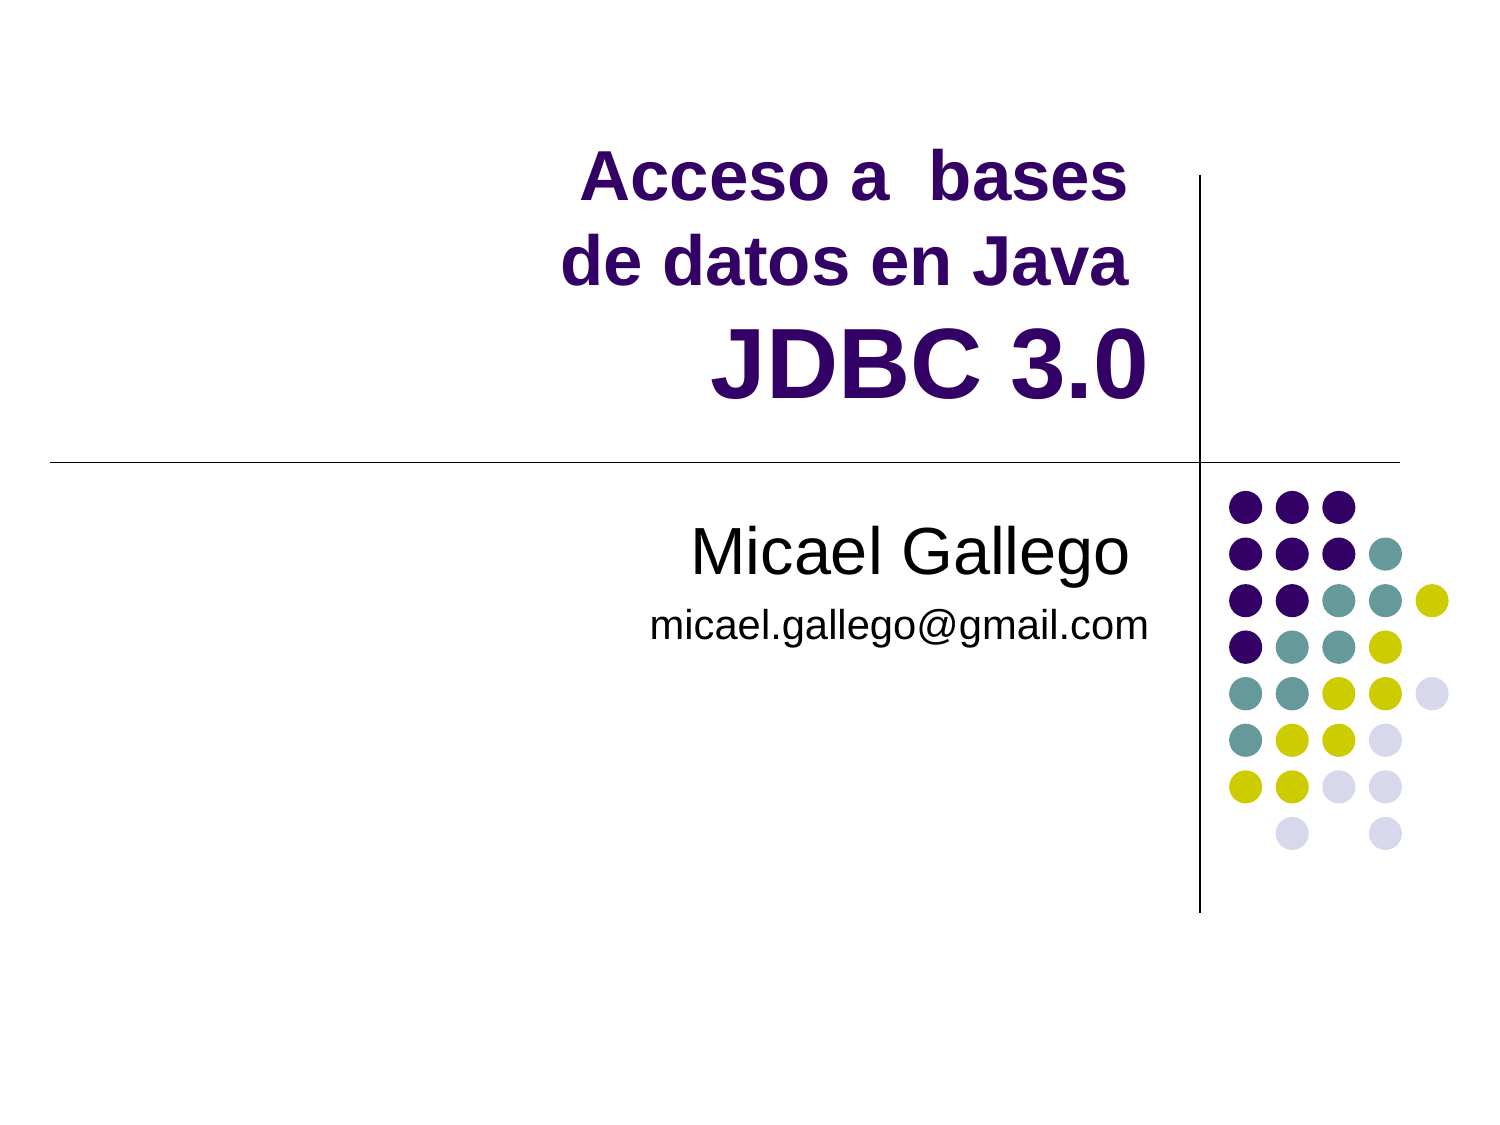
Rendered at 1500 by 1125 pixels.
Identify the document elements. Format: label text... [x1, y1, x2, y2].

title Acceso a bases de datos en Java JDBC 3.0 [51, 76, 1165, 427]
subtitle Micael Gallego micael.gallego@gmail.com [139, 500, 1165, 888]
